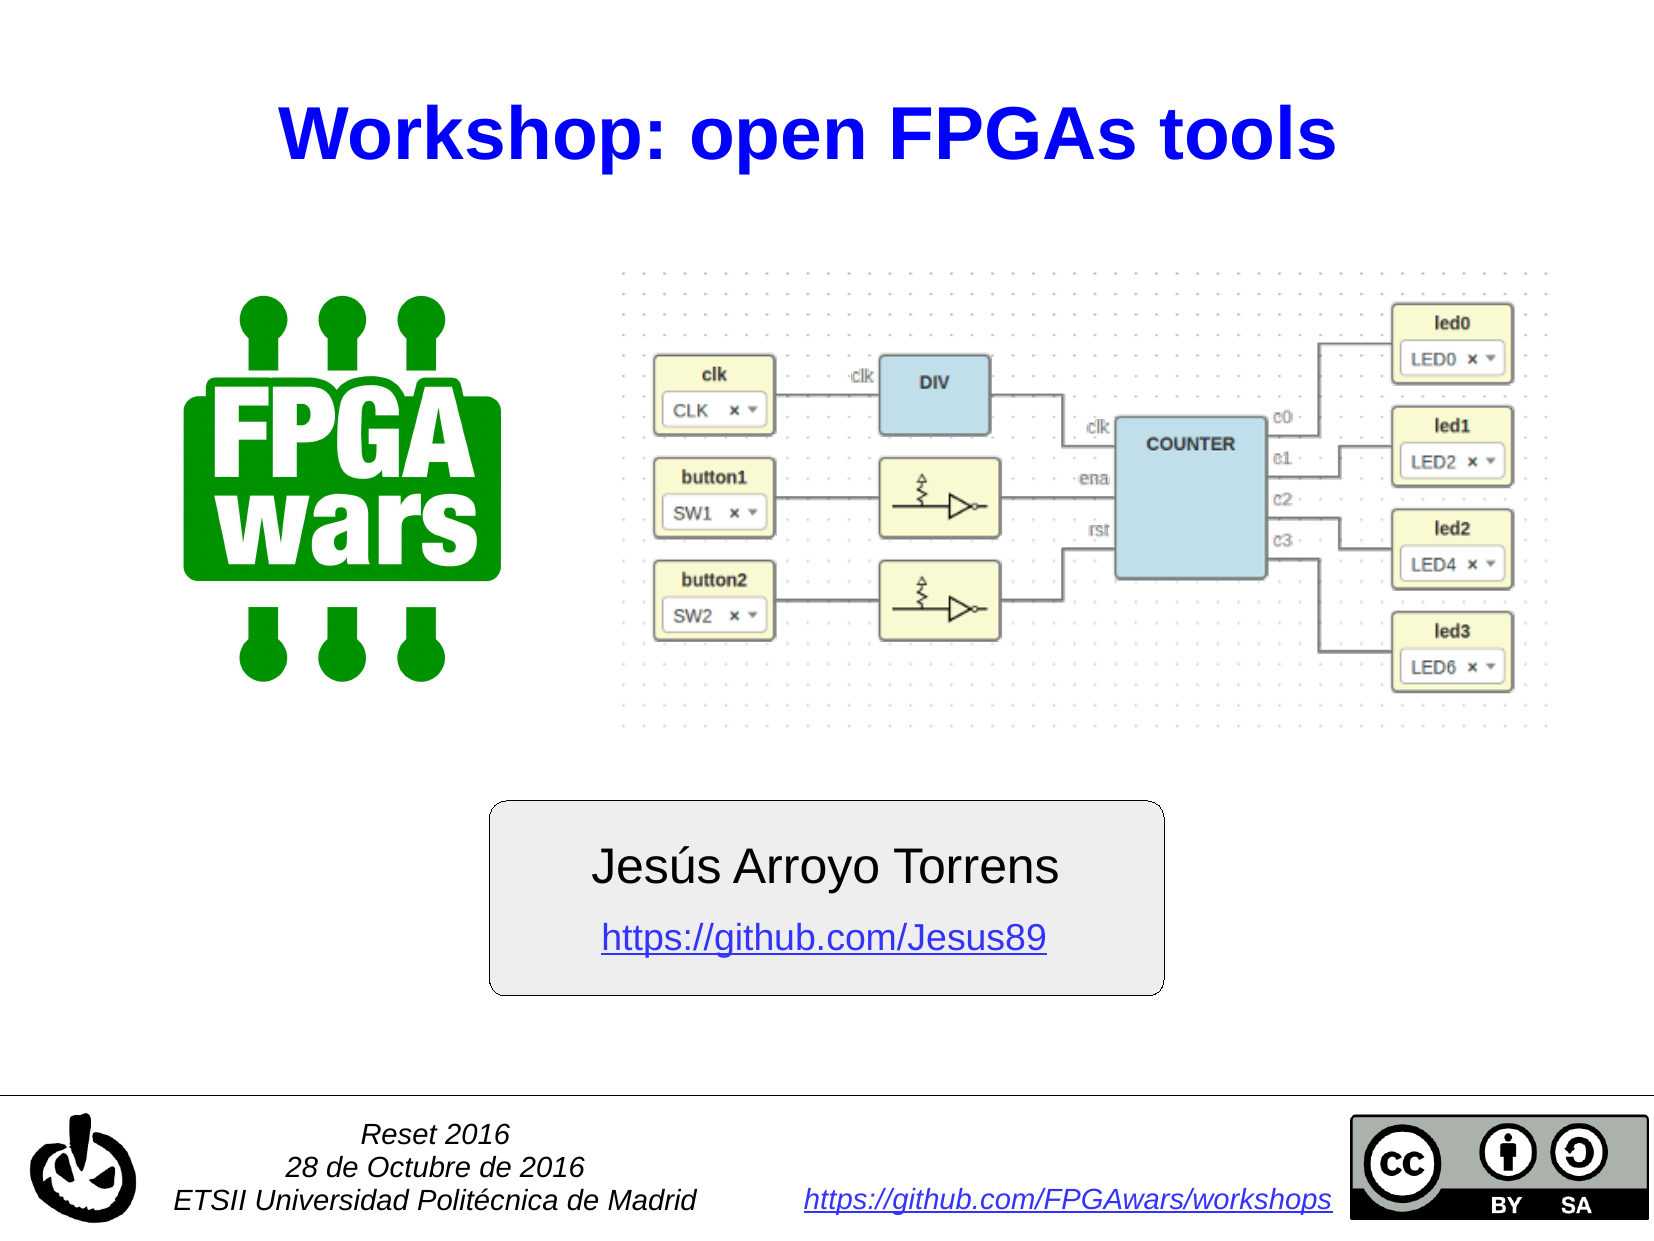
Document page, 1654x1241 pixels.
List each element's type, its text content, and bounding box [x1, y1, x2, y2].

picture [149, 293, 556, 699]
picture [21, 1104, 145, 1232]
title Workshop: open FPGAs tools [75, 30, 1564, 238]
picture [1350, 1103, 1649, 1231]
text_box https://github.com/FPGAwars/workshops [789, 1175, 1360, 1224]
text_box [489, 800, 1165, 996]
text_box https://github.com/Jesus89 [586, 934, 1067, 970]
picture [575, 63, 1600, 934]
text_box Reset 2016 28 de Octubre de 2016 ETSII Universidad Politécnica de Madrid [150, 1110, 721, 1225]
